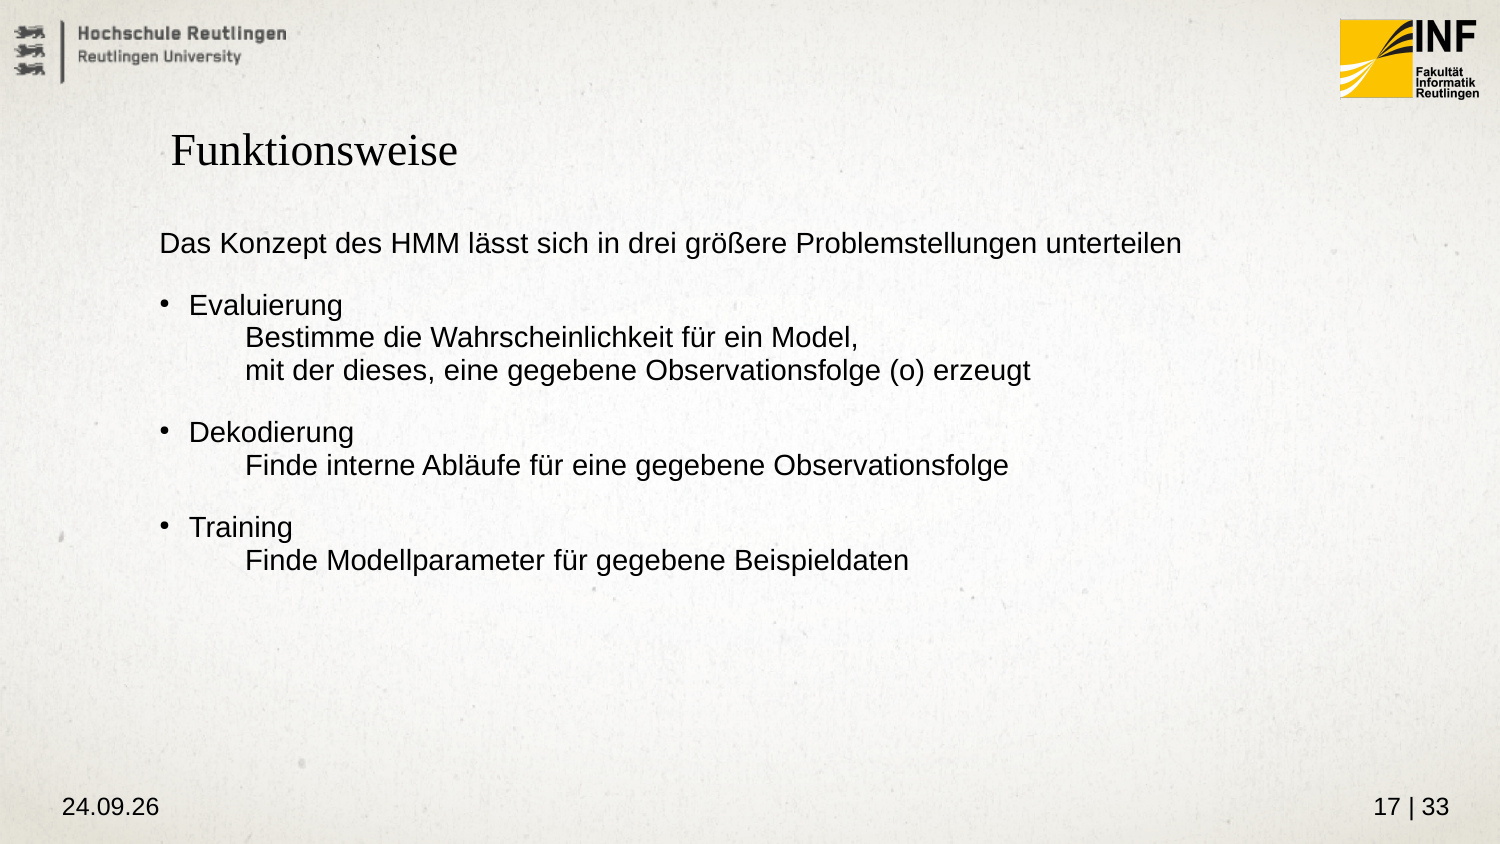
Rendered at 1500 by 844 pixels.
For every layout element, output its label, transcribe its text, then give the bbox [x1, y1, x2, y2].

list Das Konzept des HMM lässt sich in drei größere Problemstellungen unterteilen Evaluierung Bestimme die Wahrscheinlichkeit für ein Model, mit der dieses, eine gegebene Observationsfolge (o) erzeugt Dekodierung Finde interne Abläufe für eine gegebene Observationsfolge Training Finde Modellparameter für gegebene Beispieldaten [159, 225, 1341, 731]
title Funktionsweise [159, 106, 1341, 188]
picture [0, 0, 1500, 844]
